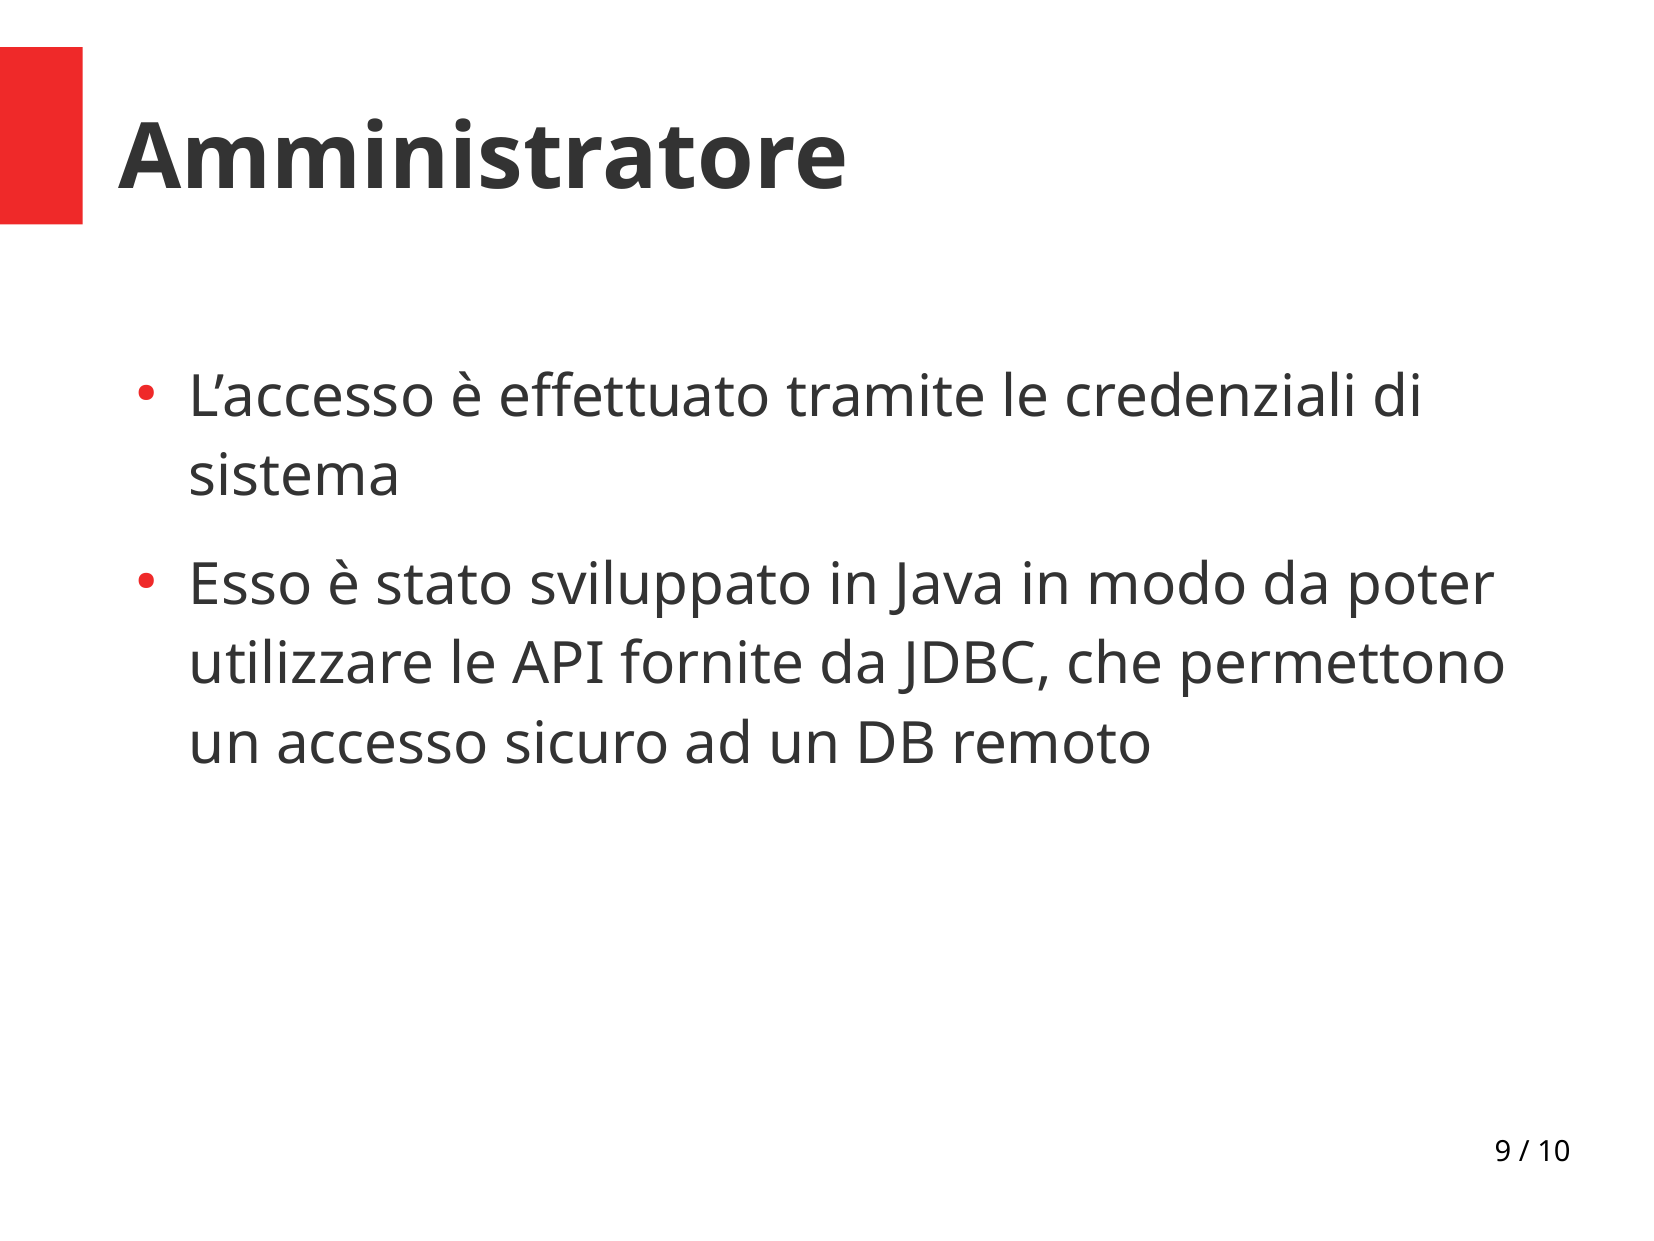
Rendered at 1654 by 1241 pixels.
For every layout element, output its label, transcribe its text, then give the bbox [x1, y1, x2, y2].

list L’accesso è effettuato tramite le credenziali di sistema Esso è stato sviluppato in Java in modo da poter utilizzare le API fornite da JDBC, che permettono un accesso sicuro ad un DB remoto [118, 354, 1536, 1074]
title Amministratore [118, 49, 1571, 257]
